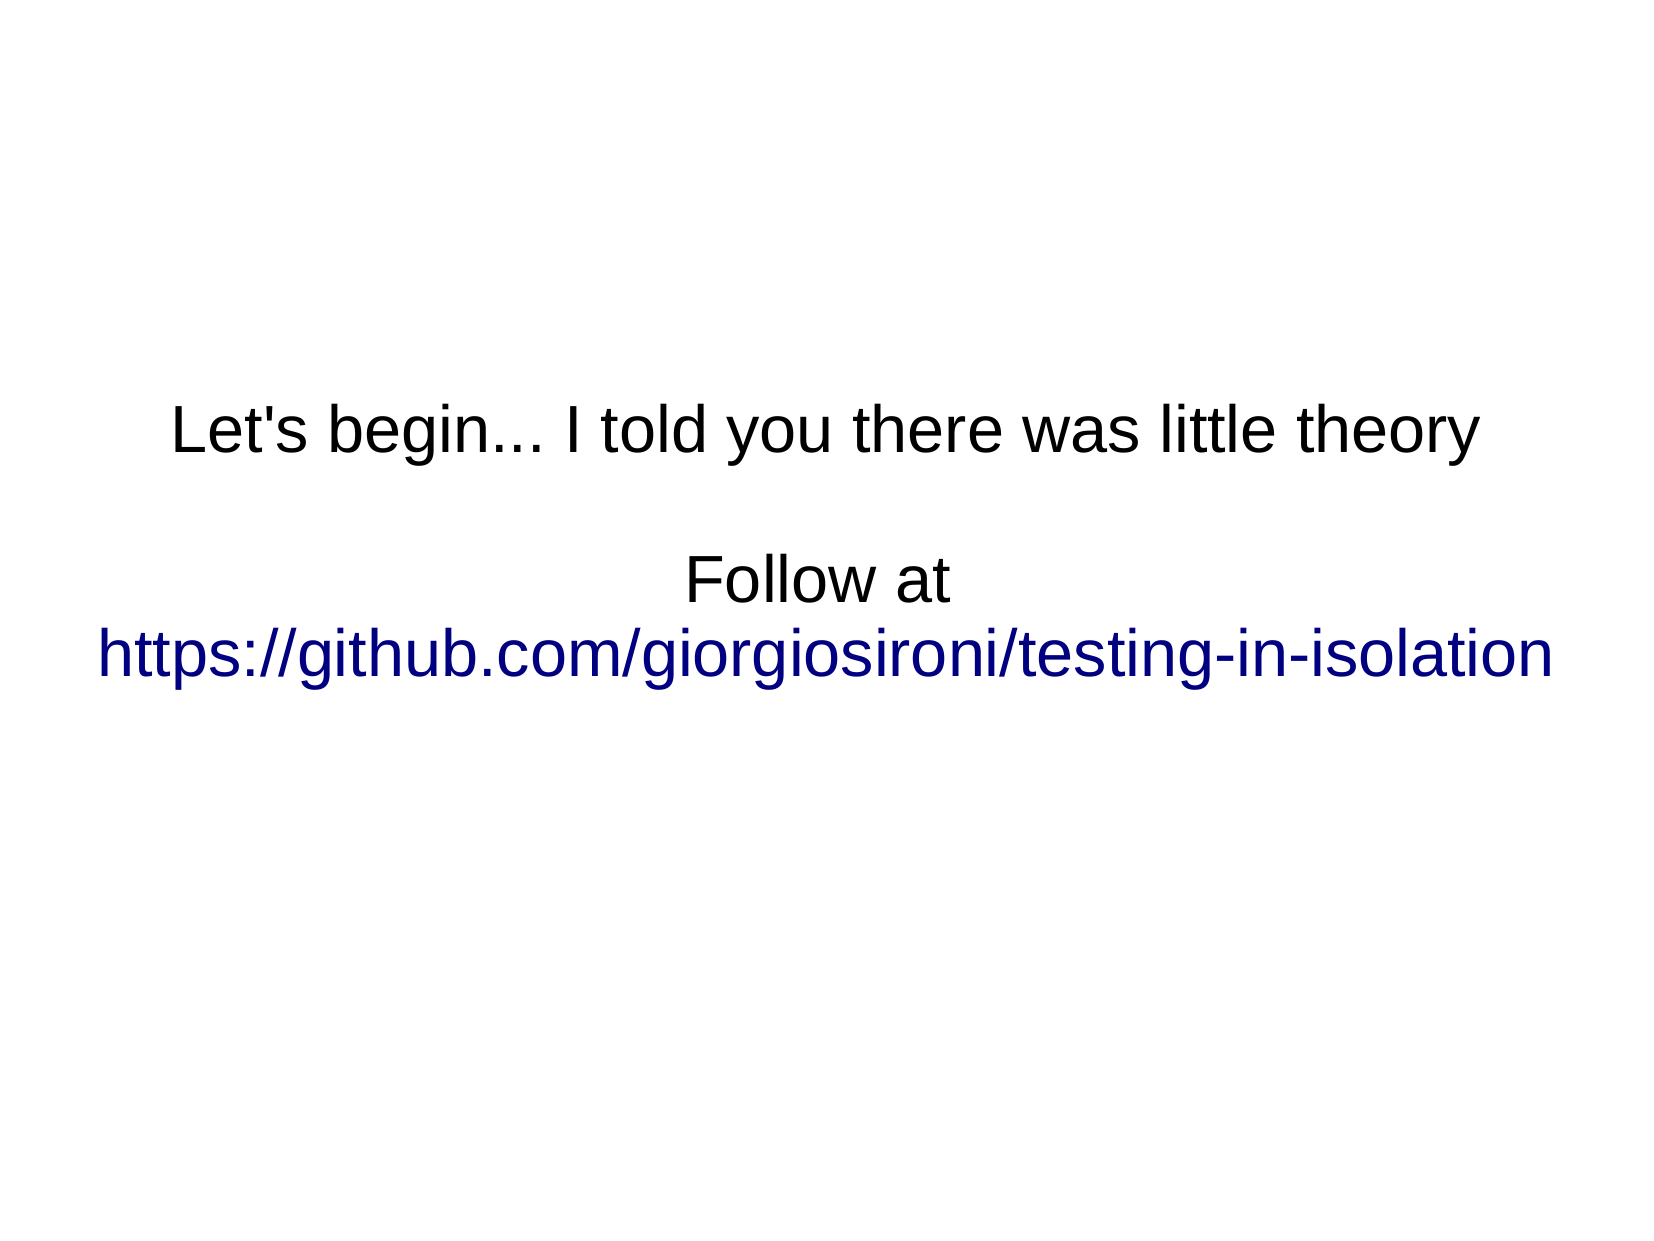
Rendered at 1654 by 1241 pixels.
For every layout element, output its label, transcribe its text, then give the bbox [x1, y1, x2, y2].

subtitle Let's begin... I told you there was little theory Follow at https://github.com/giorgiosironi/testing-in-isolation [82, 49, 1571, 1109]
